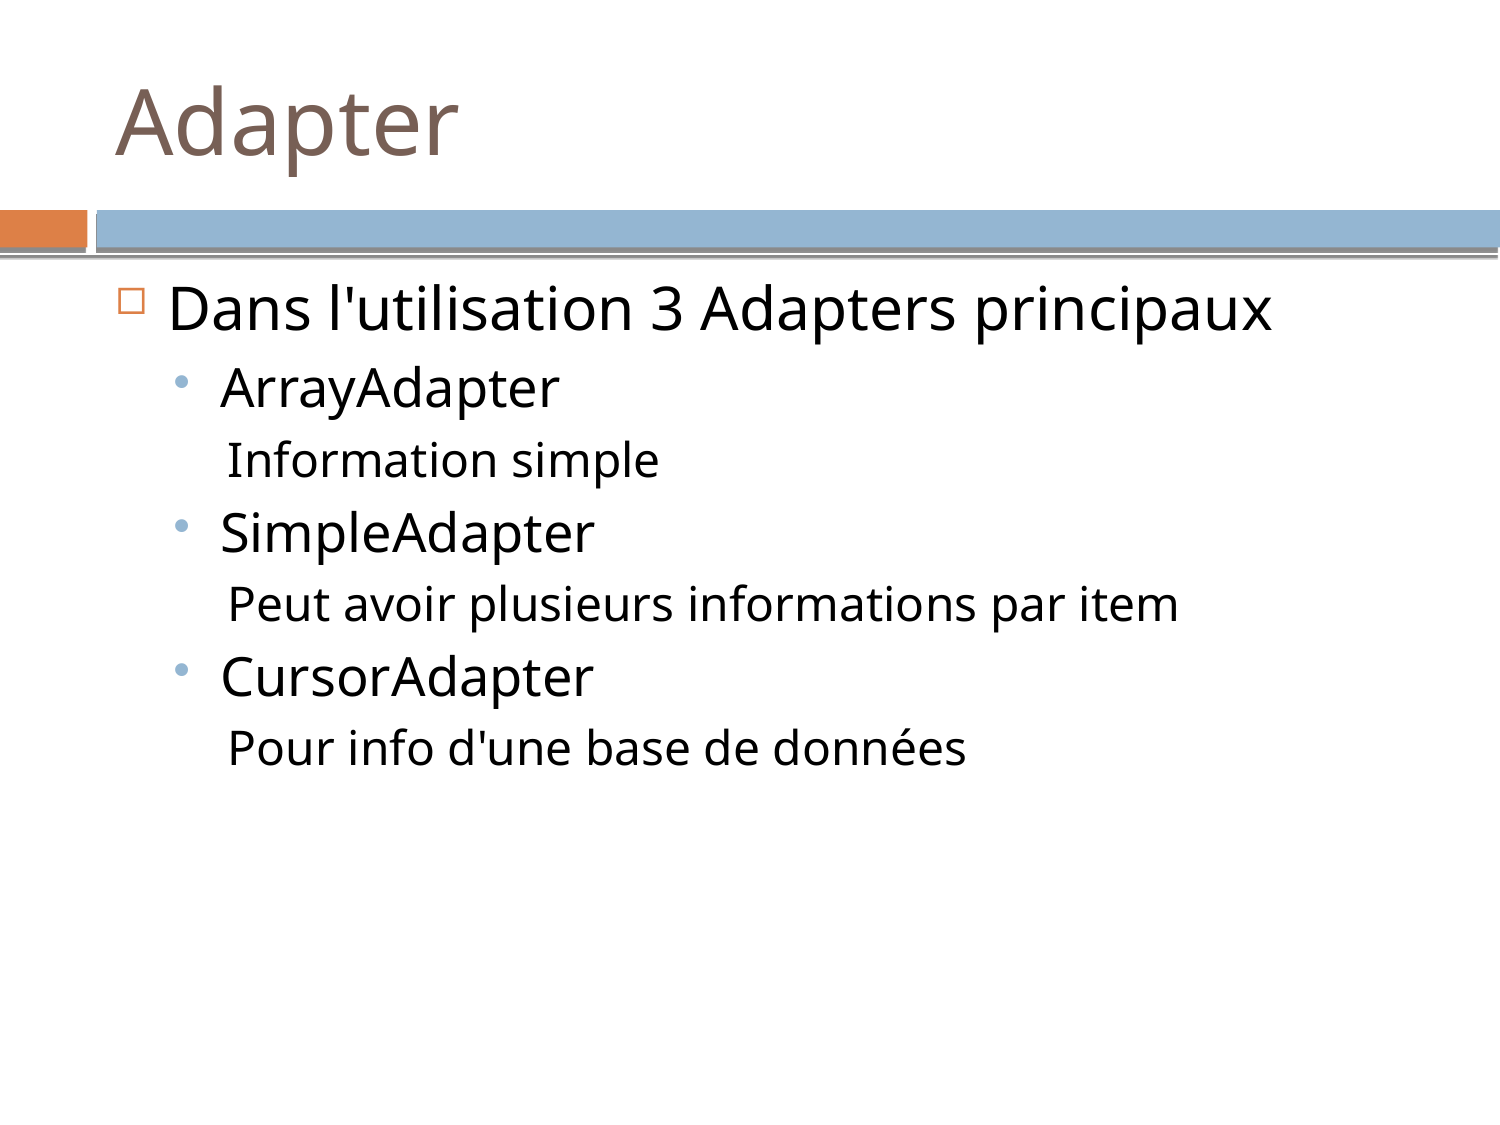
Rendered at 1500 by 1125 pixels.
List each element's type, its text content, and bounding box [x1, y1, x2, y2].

list Dans l'utilisation 3 Adapters principaux ArrayAdapter Information simple SimpleAdapter Peut avoir plusieurs informations par item CursorAdapter Pour info d'une base de données [100, 262, 1438, 1000]
title Adapter [100, 37, 1438, 200]
